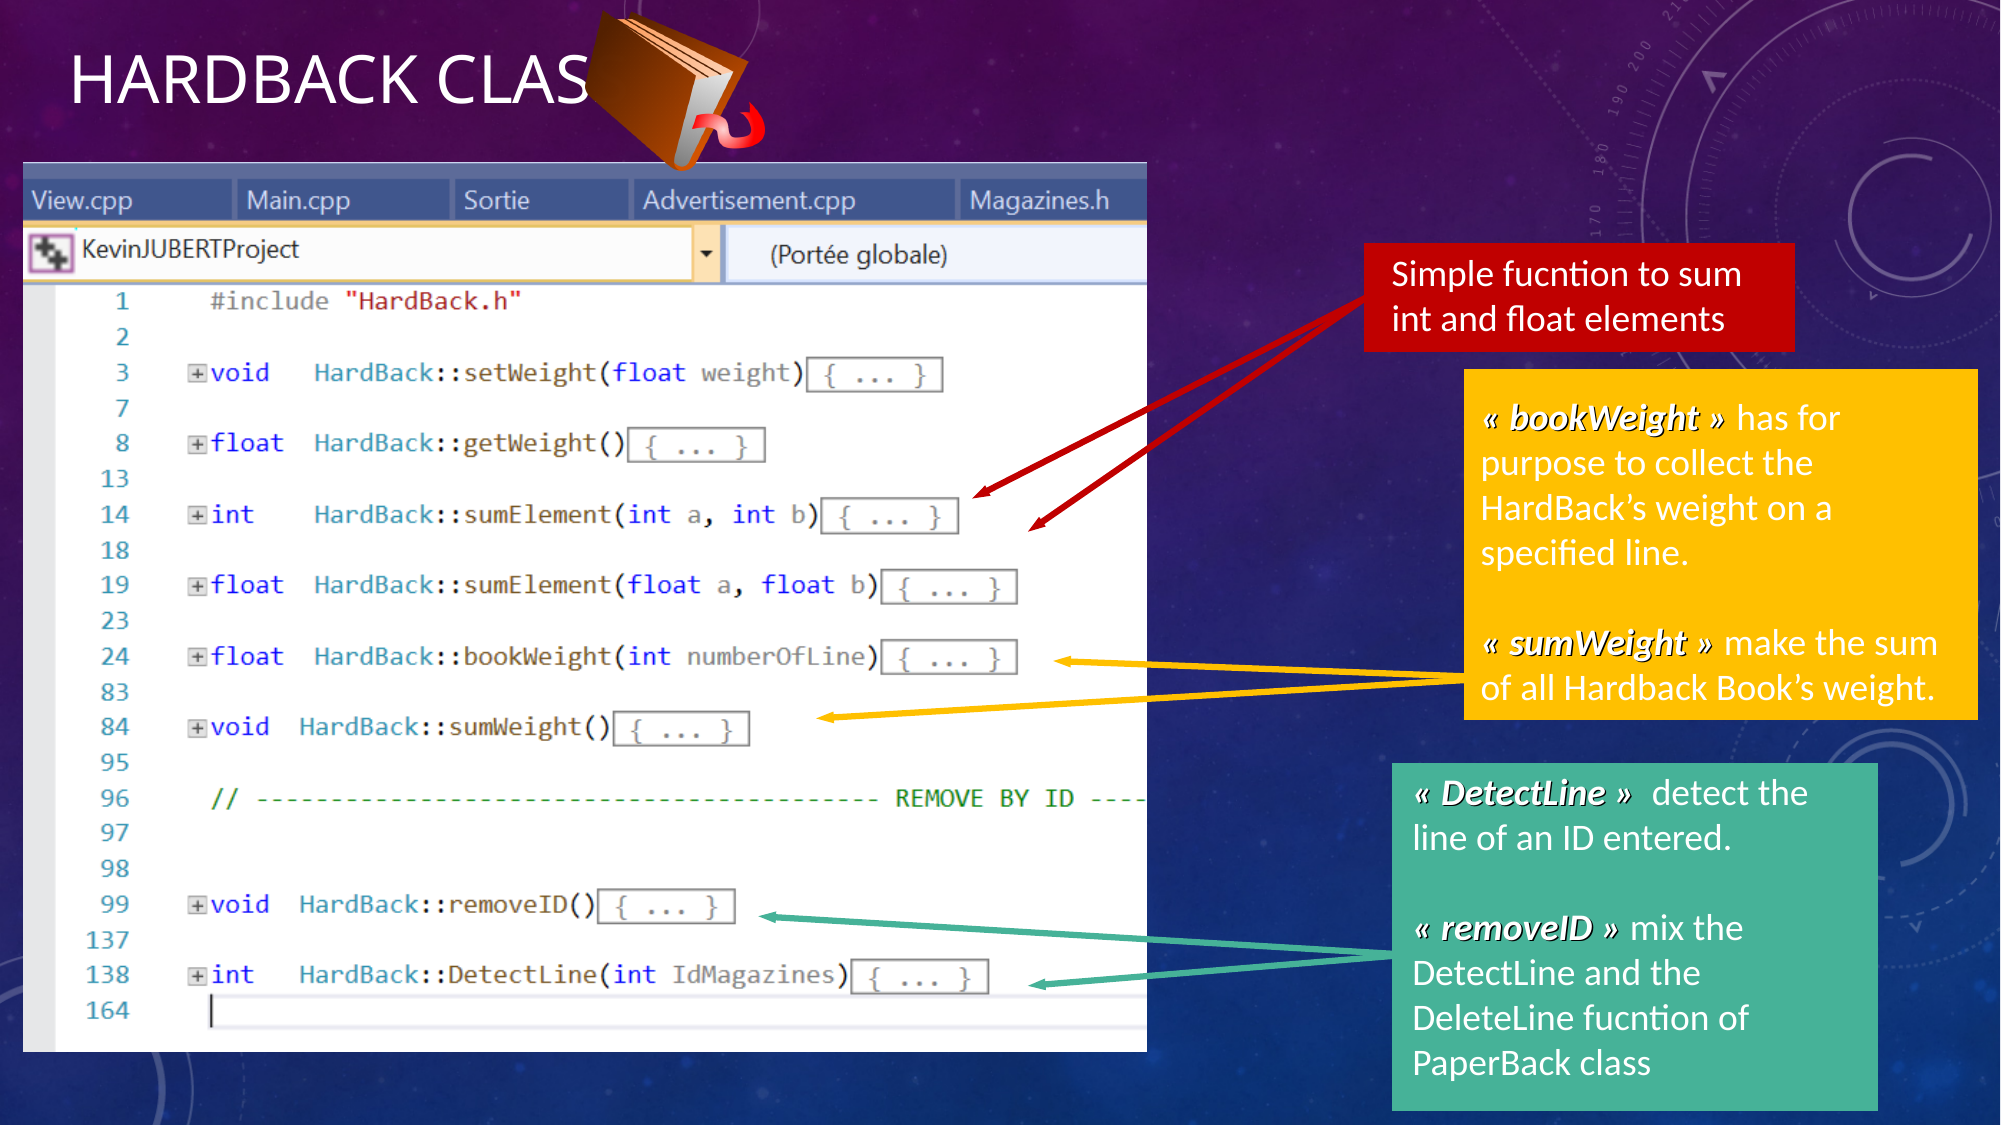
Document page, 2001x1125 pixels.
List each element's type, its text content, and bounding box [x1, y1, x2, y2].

text_box « bookWeight » has for purpose to collect the HardBack’s weight on a specified line. « sumWeight » make the sum of all Hardback Book’s weight. [1465, 385, 1964, 719]
text_box Simple fucntion to sum int and float elements [1376, 241, 1794, 348]
text_box [1466, 371, 1977, 719]
picture [23, 10, 1147, 1052]
text_box [1366, 245, 1794, 351]
text_box [1394, 764, 1877, 1109]
text_box « DetectLine » detect the line of an ID entered. « removeID » mix the DetectLine and the DeleteLine fucntion of PaperBack class [1397, 760, 1826, 1094]
title Hardback class [53, 27, 585, 126]
title Hardback class [765, 27, 1716, 126]
